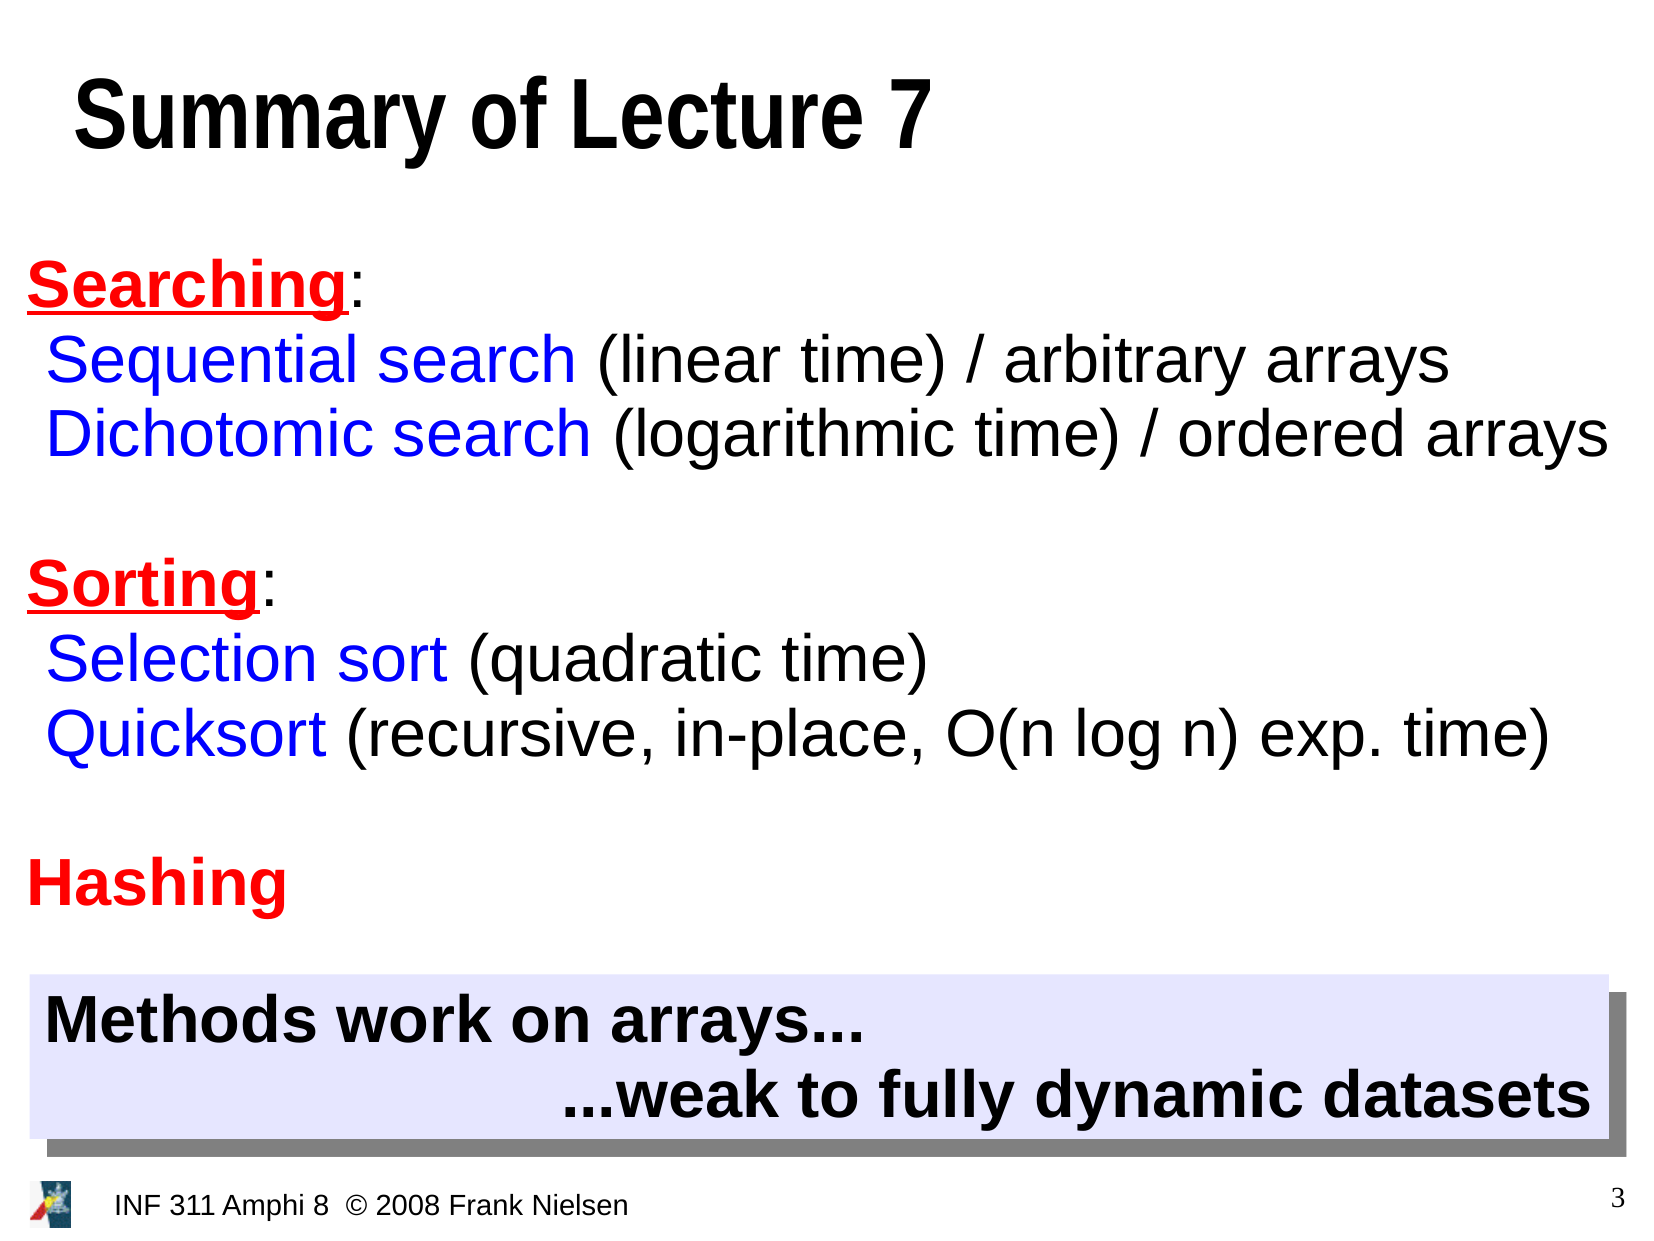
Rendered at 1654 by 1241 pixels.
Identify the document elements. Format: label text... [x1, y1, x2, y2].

picture [29, 1181, 71, 1228]
text_box Methods work on arrays... ...weak to fully dynamic datasets [29, 974, 1609, 1139]
text_box Searching: Sequential search (linear time) / arbitrary arrays Dichotomic search (logarithmic time) / ordered arrays Sorting: Selection sort (quadratic time) Quicksort (recursive, in-place, O(n log n) exp. time) Hashing [11, 239, 1651, 1003]
text_box Summary of Lecture 7 [59, 48, 950, 178]
